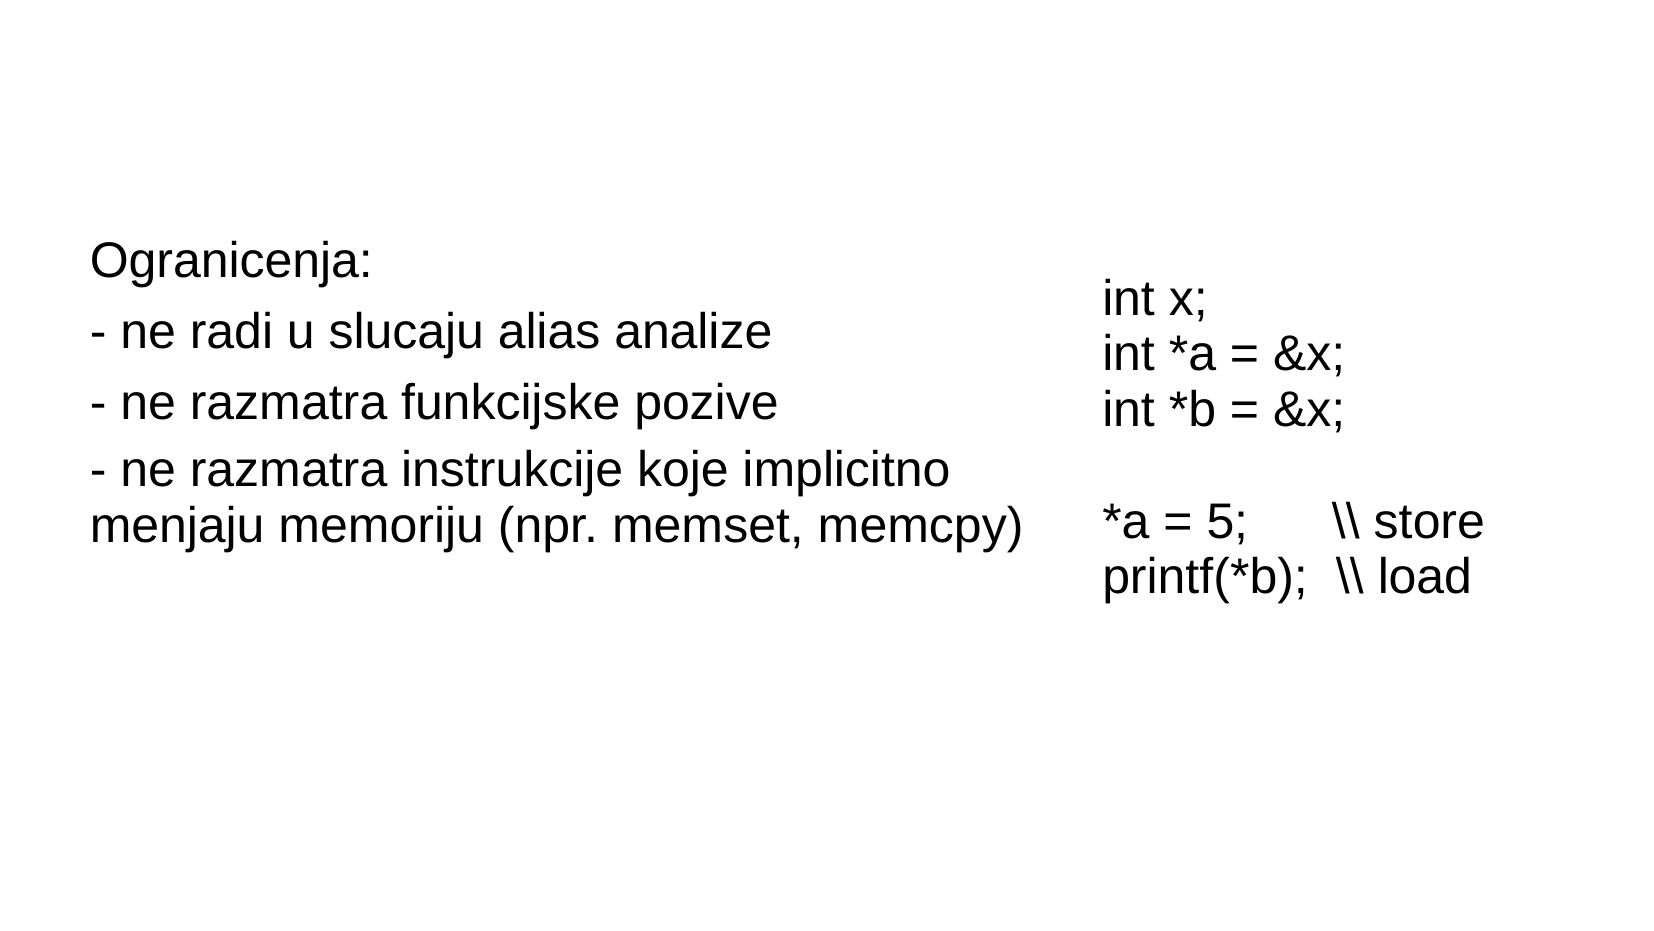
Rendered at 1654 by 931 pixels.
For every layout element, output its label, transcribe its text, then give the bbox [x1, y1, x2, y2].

text_box Ogranicenja: - ne radi u slucaju alias analize - ne razmatra funkcijske pozive - ne razmatra instrukcije koje implicitno menjaju memoriju (npr. memset, memcpy) [75, 225, 1051, 638]
text_box int x; int *a = &x; int *b = &x; *a = 5; \\ store printf(*b); \\ load [1087, 262, 1538, 612]
